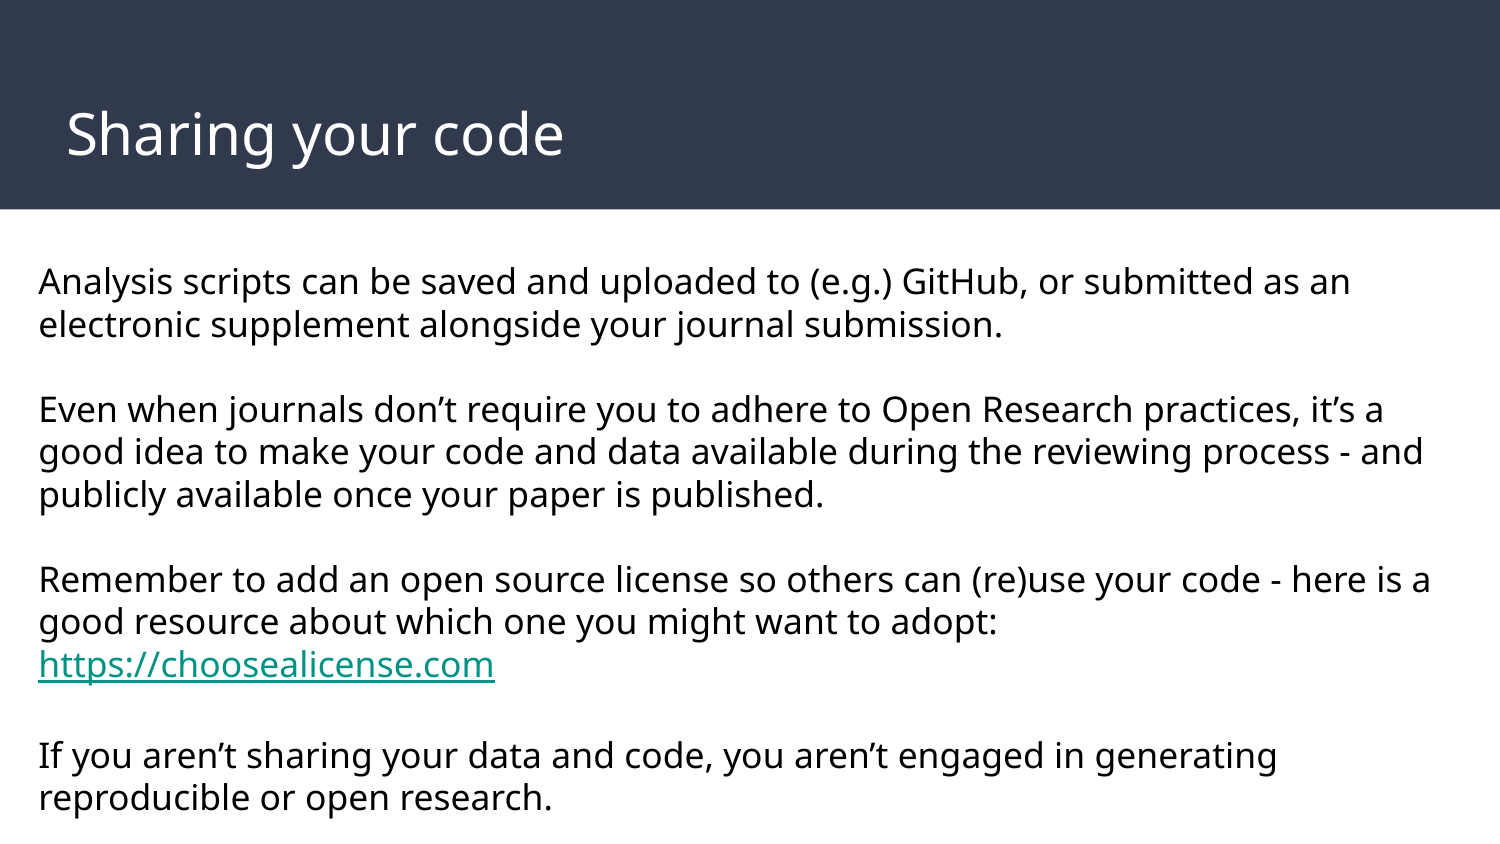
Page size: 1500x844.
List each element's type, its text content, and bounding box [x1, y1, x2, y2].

text_box Analysis scripts can be saved and uploaded to (e.g.) GitHub, or submitted as an electronic supplement alongside your journal submission. Even when journals don’t require you to adhere to Open Research practices, it’s a good idea to make your code and data available during the reviewing process - and publicly available once your paper is published. Remember to add an open source license so others can (re)use your code - here is a good resource about which one you might want to adopt: https://choosealicense.com If you aren’t sharing your data and code, you aren’t engaged in generating reproducible or open research. [23, 244, 1472, 821]
title Sharing your code [51, 82, 1449, 185]
